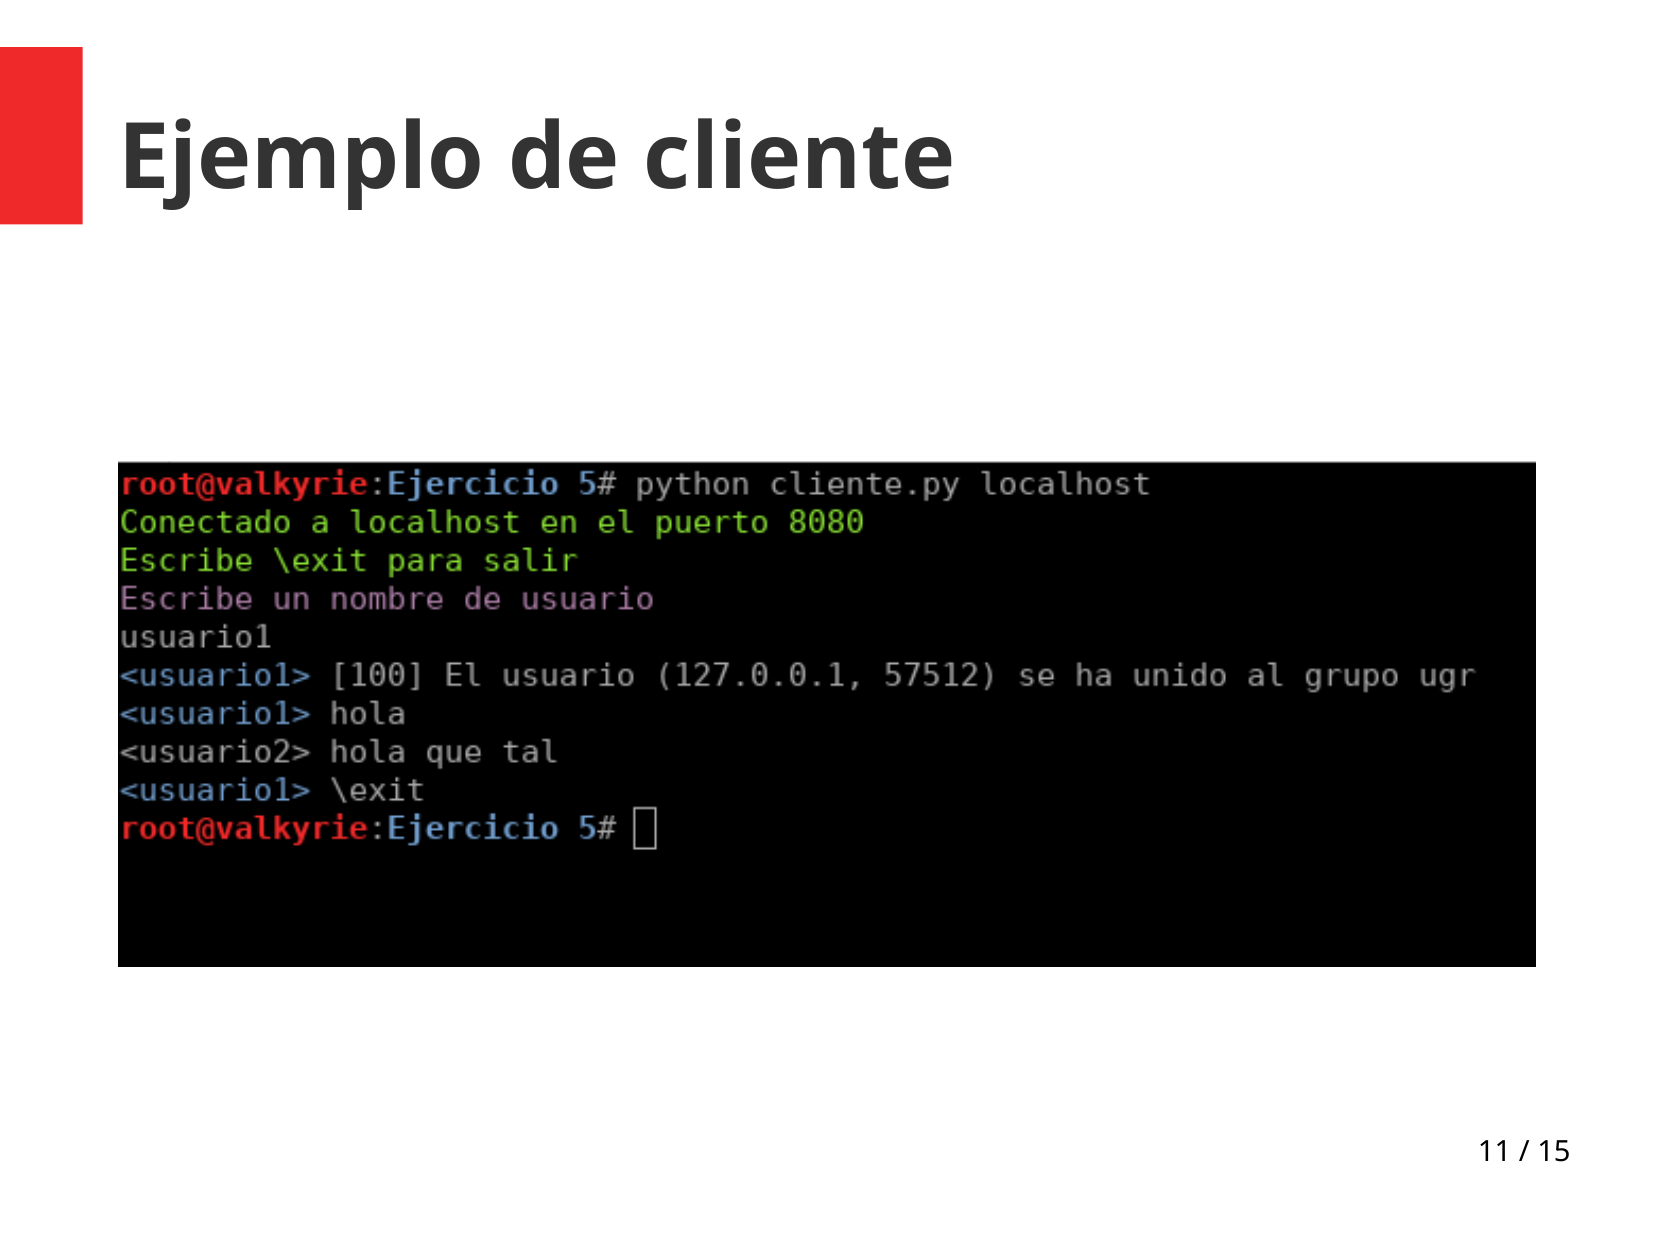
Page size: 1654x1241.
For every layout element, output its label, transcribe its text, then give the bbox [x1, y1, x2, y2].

picture [118, 461, 1536, 967]
title Ejemplo de cliente [118, 49, 1571, 257]
